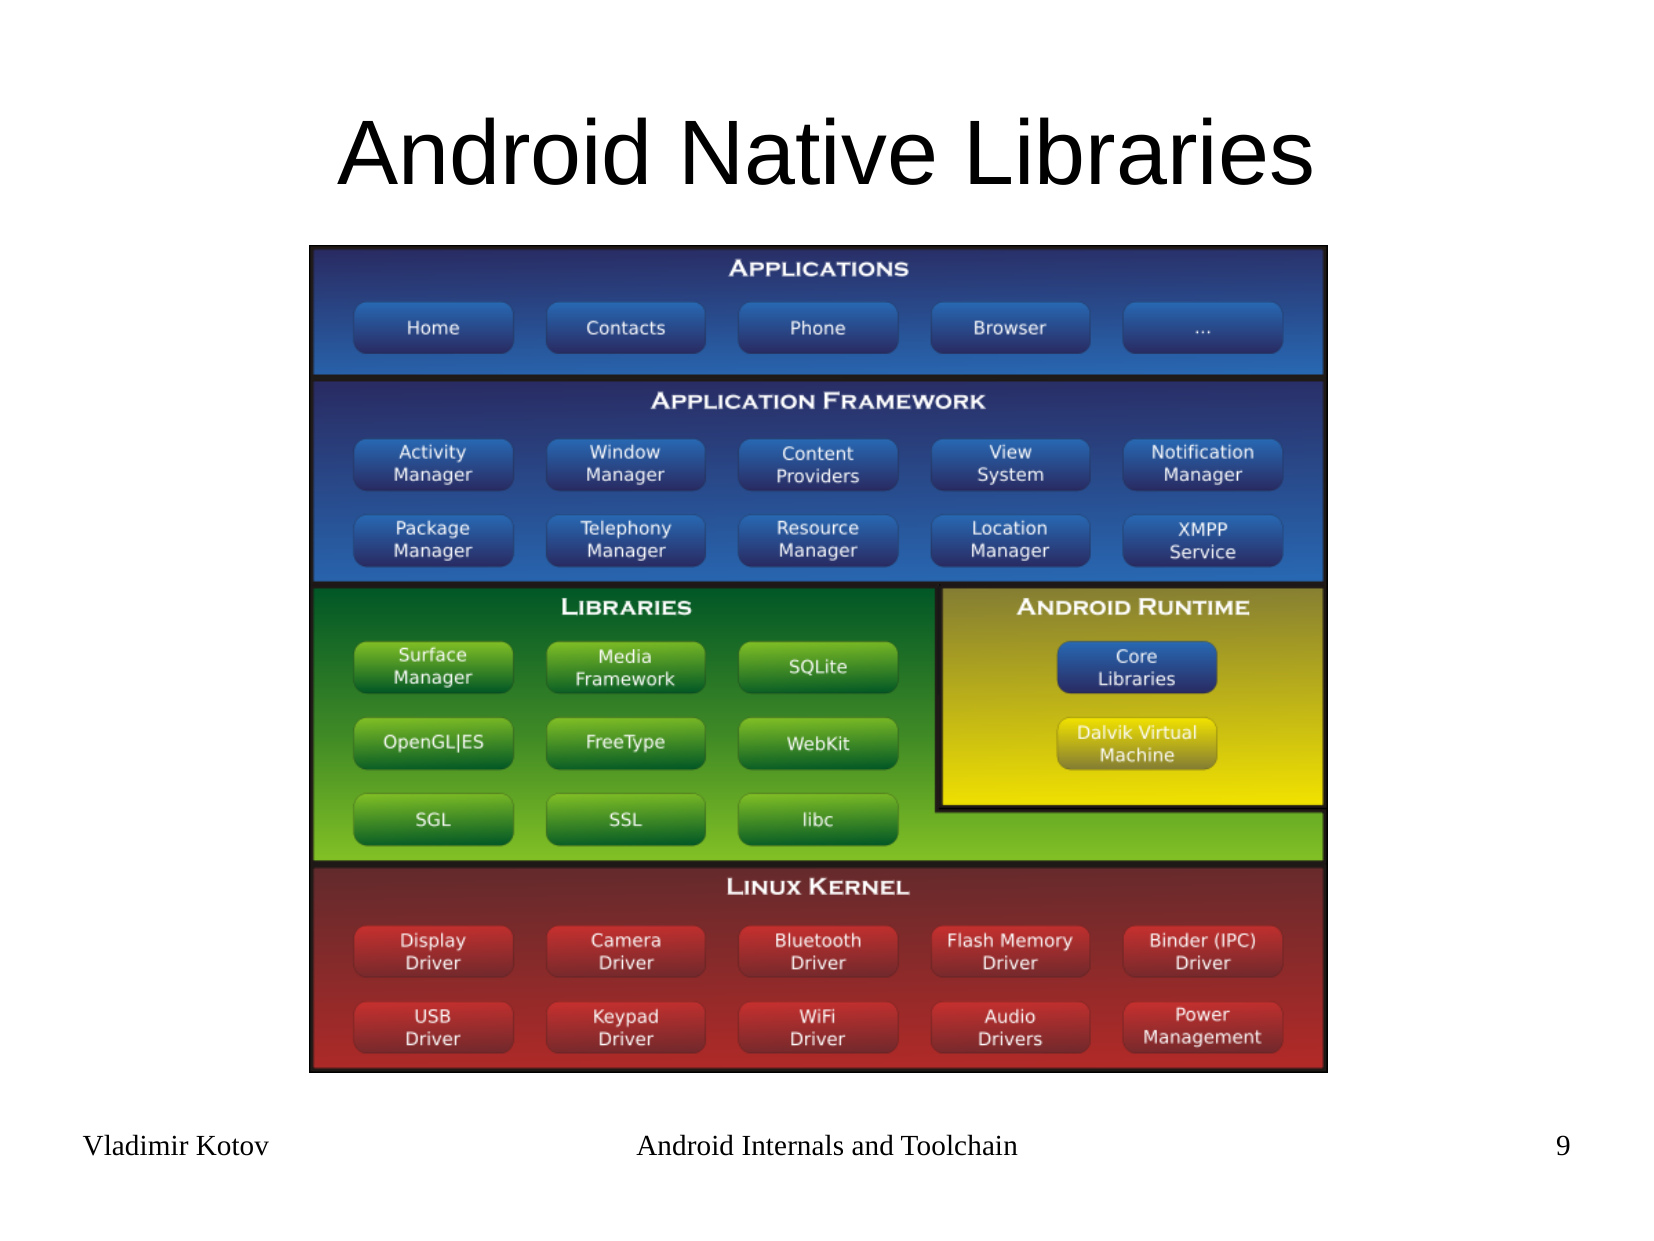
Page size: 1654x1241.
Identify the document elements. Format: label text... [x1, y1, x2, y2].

picture [309, 245, 1328, 1073]
title Android Native Libraries [82, 49, 1571, 257]
